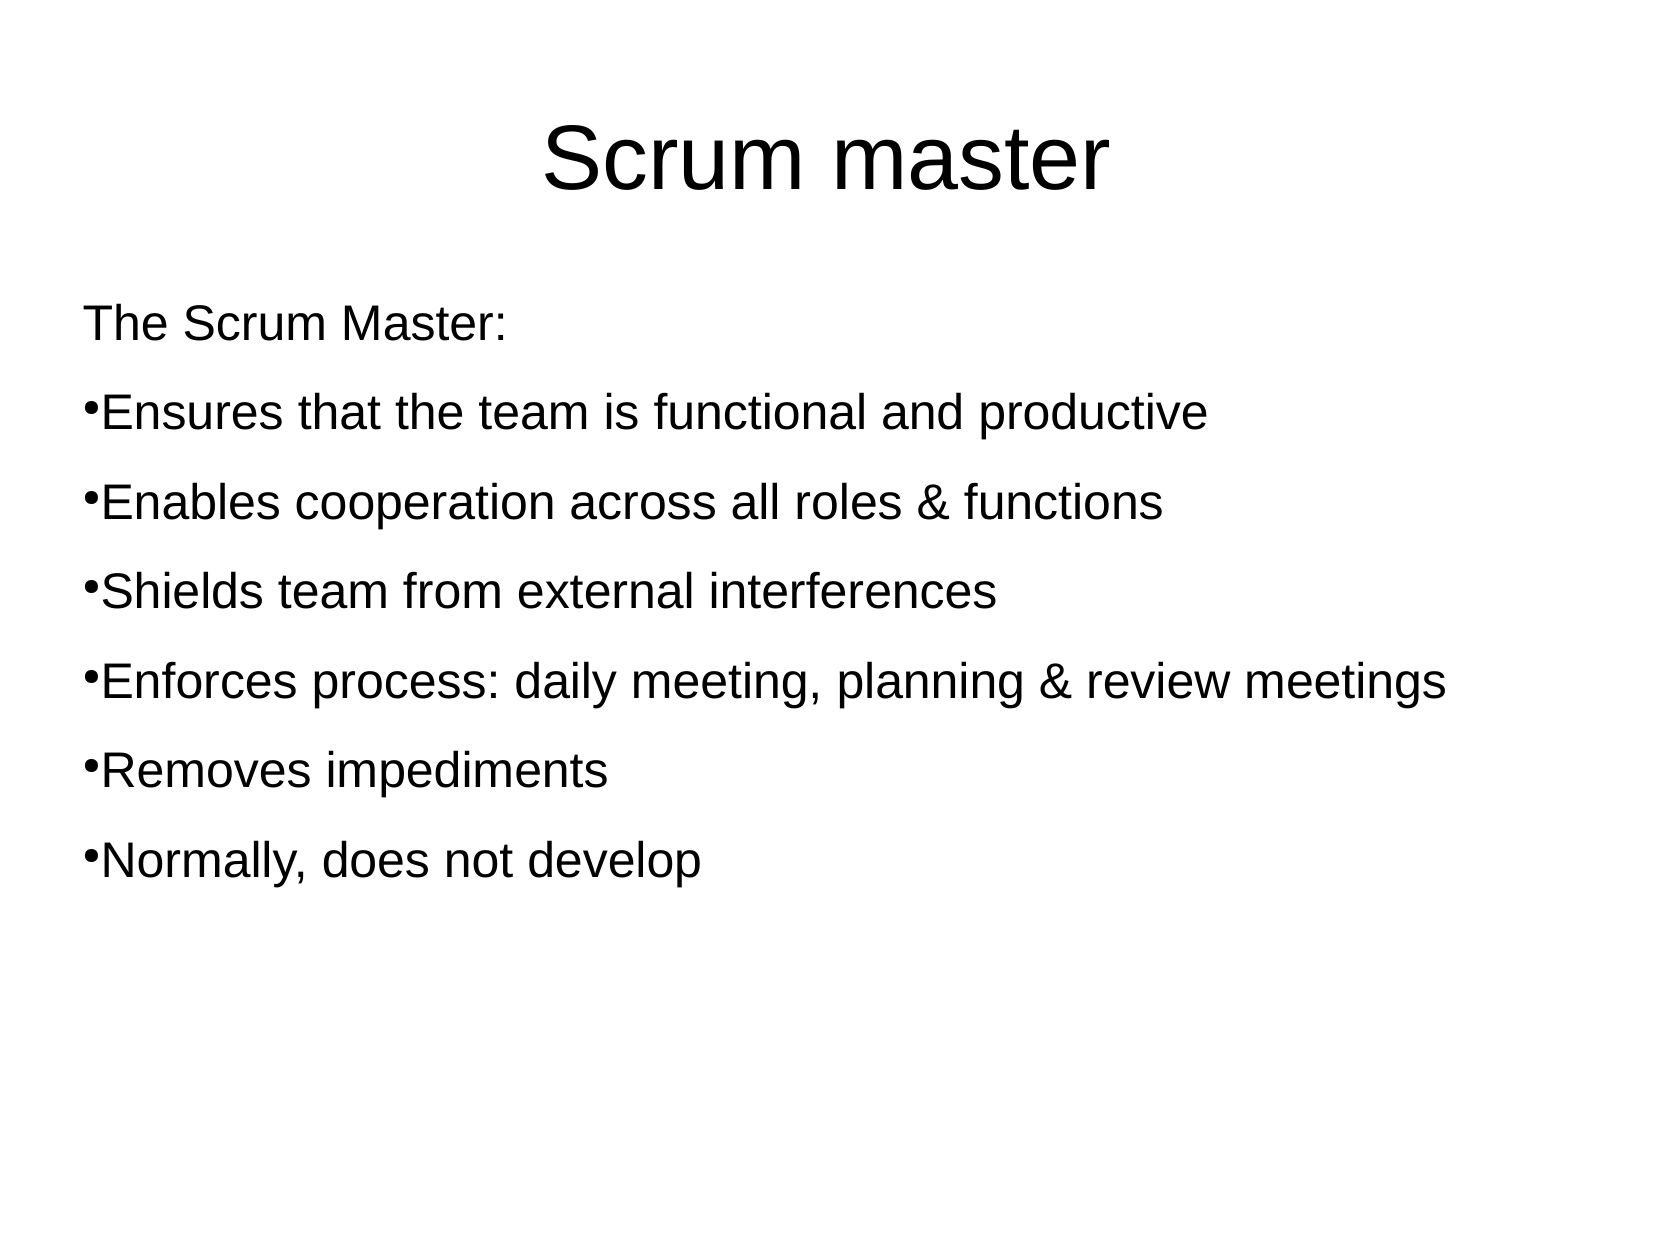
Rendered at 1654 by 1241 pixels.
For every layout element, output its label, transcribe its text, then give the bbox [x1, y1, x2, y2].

title Scrum master [82, 49, 1571, 257]
list The Scrum Master: Ensures that the team is functional and productive Enables cooperation across all roles & functions Shields team from external interferences Enforces process: daily meeting, planning & review meetings Removes impediments Normally, does not develop [82, 290, 1571, 1010]
